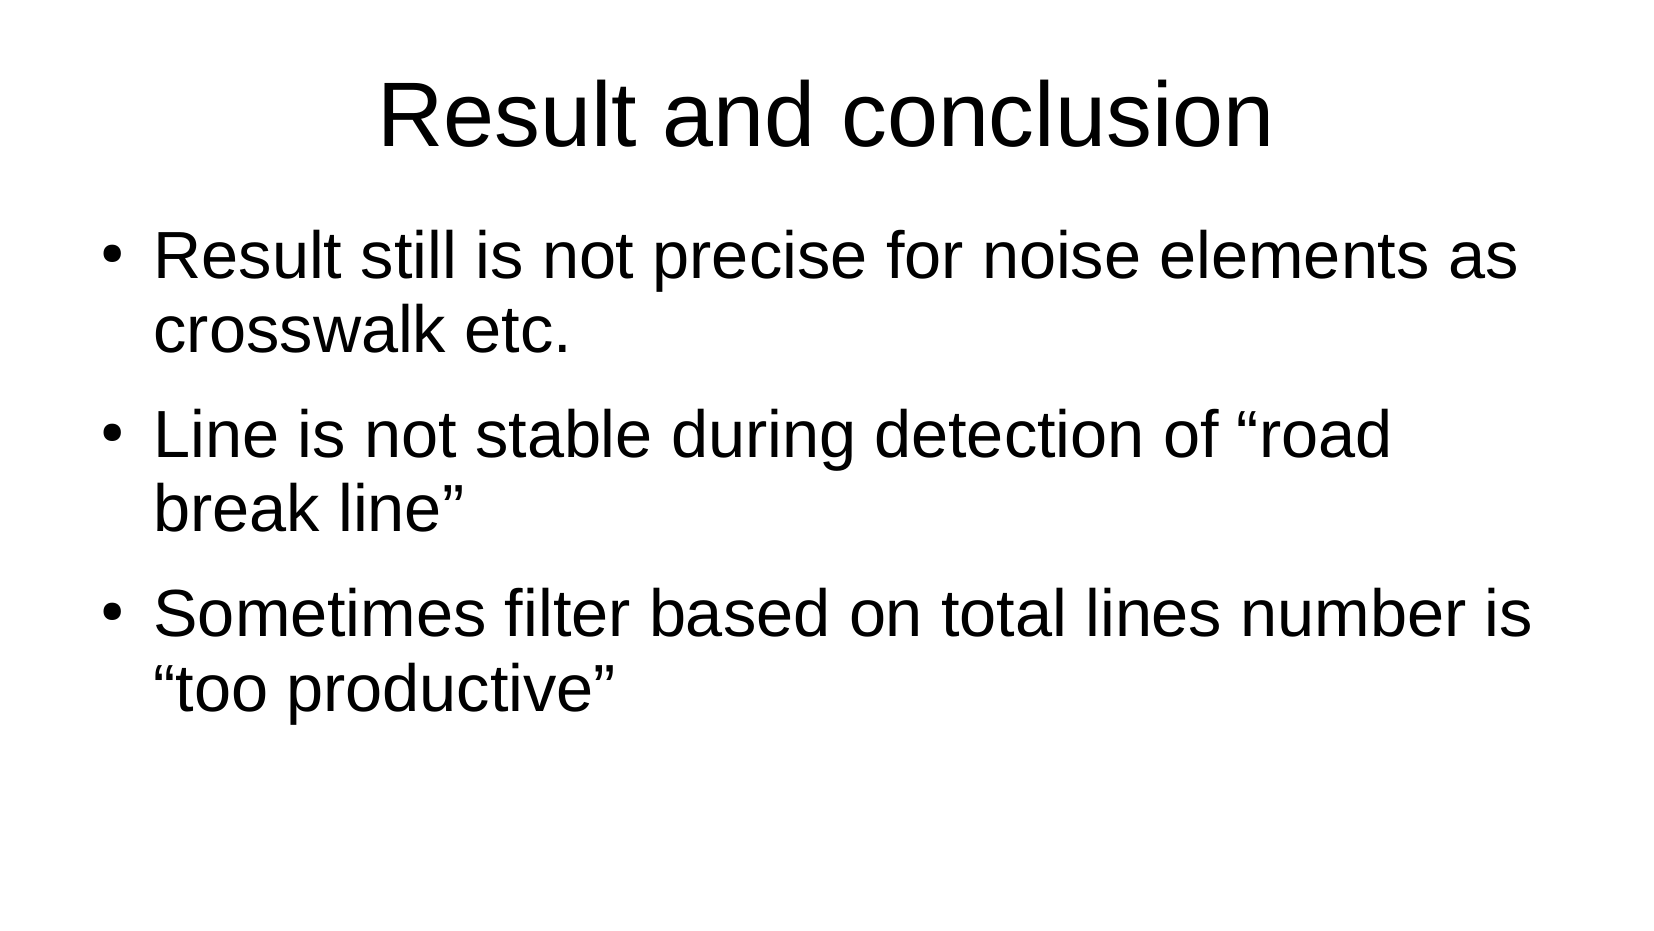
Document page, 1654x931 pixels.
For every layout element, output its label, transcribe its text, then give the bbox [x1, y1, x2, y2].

list Result still is not precise for noise elements as crosswalk etc. Line is not stable during detection of “road break line” Sometimes filter based on total lines number is “too productive” [82, 217, 1571, 758]
title Result and conclusion [82, 37, 1571, 193]
